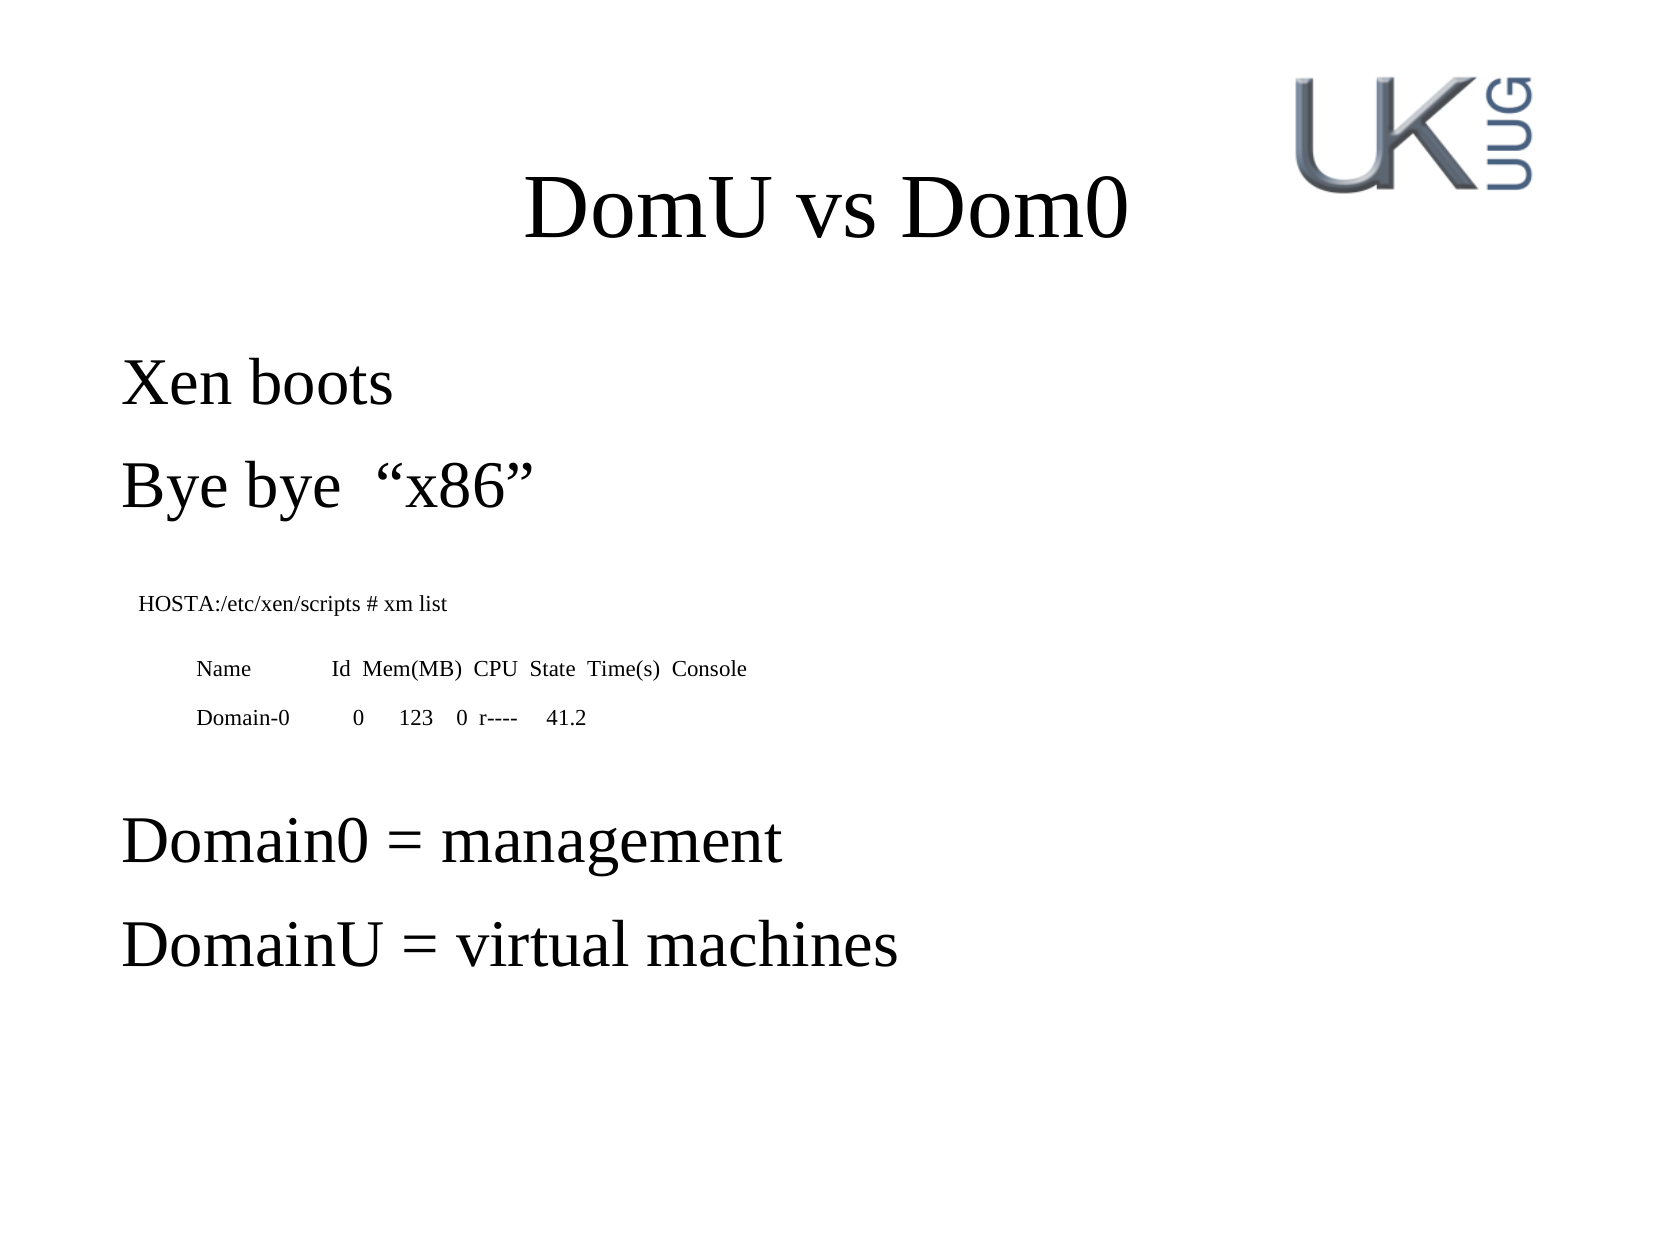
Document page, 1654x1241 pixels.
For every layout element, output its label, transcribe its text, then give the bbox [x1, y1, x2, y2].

list Xen boots Bye bye “x86” HOSTA:/etc/xen/scripts # xm list Name Id Mem(MB) CPU State Time(s) Console Domain-0 0 123 0 r---- 41.2 Domain0 = management DomainU = virtual machines [121, 344, 1534, 1186]
picture [1289, 74, 1538, 196]
title DomU vs Dom0 [121, 102, 1534, 311]
